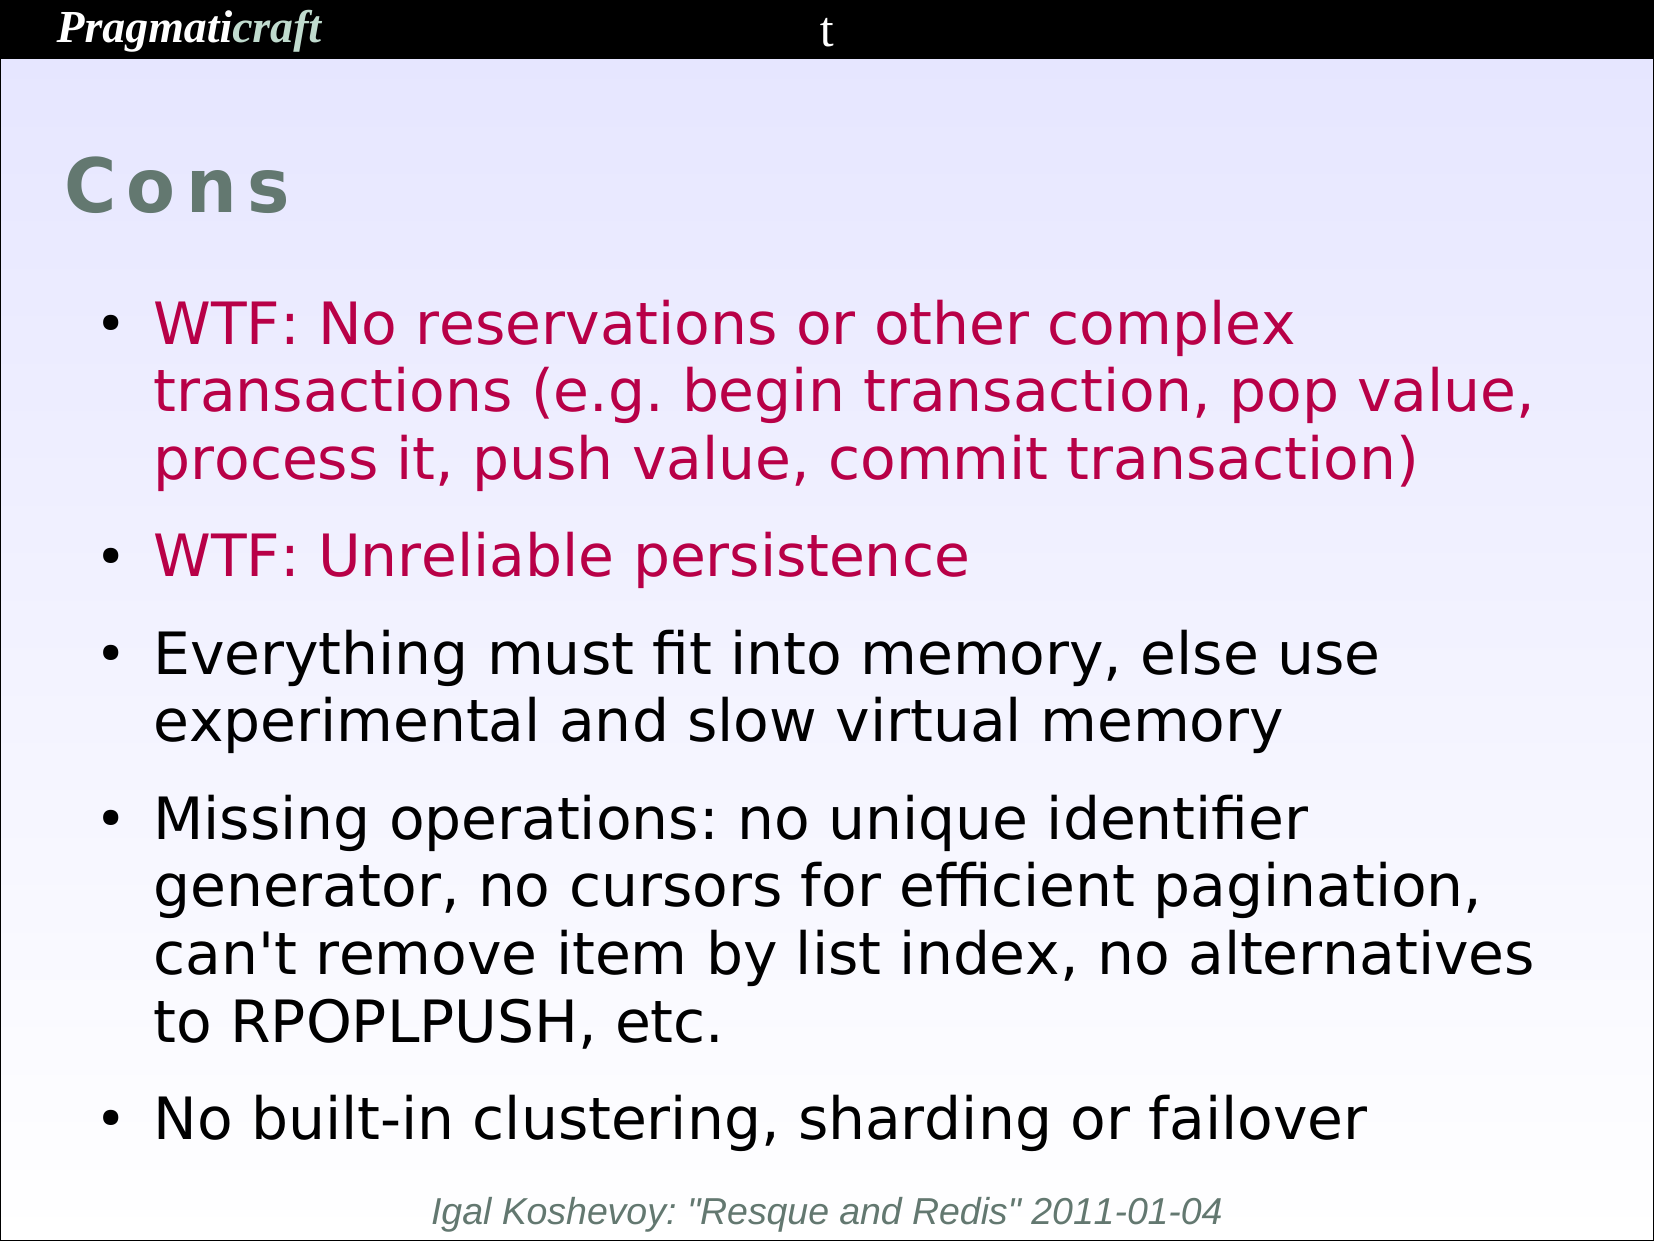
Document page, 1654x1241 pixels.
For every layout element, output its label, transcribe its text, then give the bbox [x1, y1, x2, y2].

list WTF: No reservations or other complex transactions (e.g. begin transaction, pop value, process it, push value, commit transaction) WTF: Unreliable persistence Everything must fit into memory, else use experimental and slow virtual memory Missing operations: no unique identifier generator, no cursors for efficient pagination, can't remove item by list index, no alternatives to RPOPLPUSH, etc. No built-in clustering, sharding or failover [82, 290, 1571, 1154]
title Cons [64, 119, 1587, 254]
